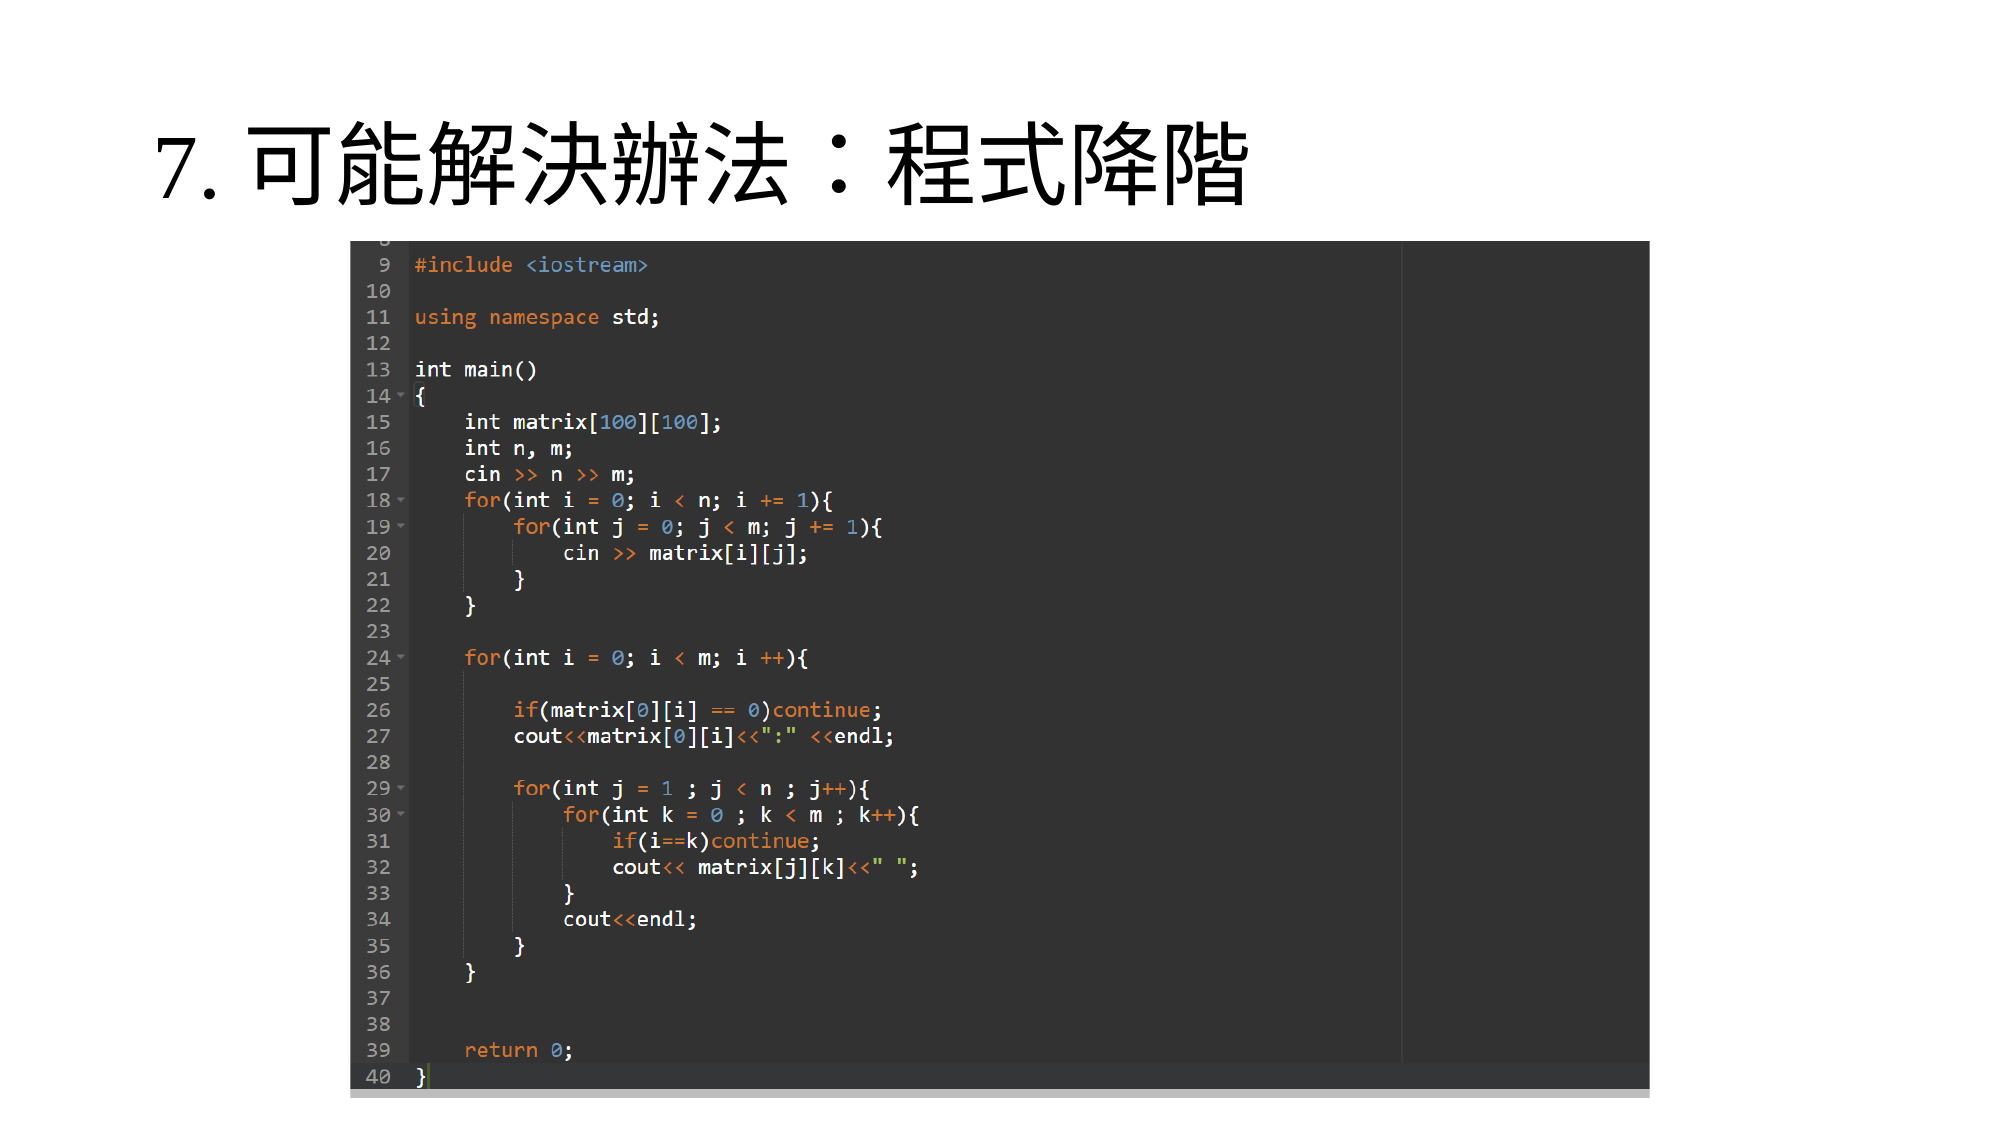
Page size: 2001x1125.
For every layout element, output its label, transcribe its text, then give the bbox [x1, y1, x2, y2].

title 7.可能解決辦法：程式降階 [137, 59, 1863, 278]
picture [350, 241, 1650, 1099]
